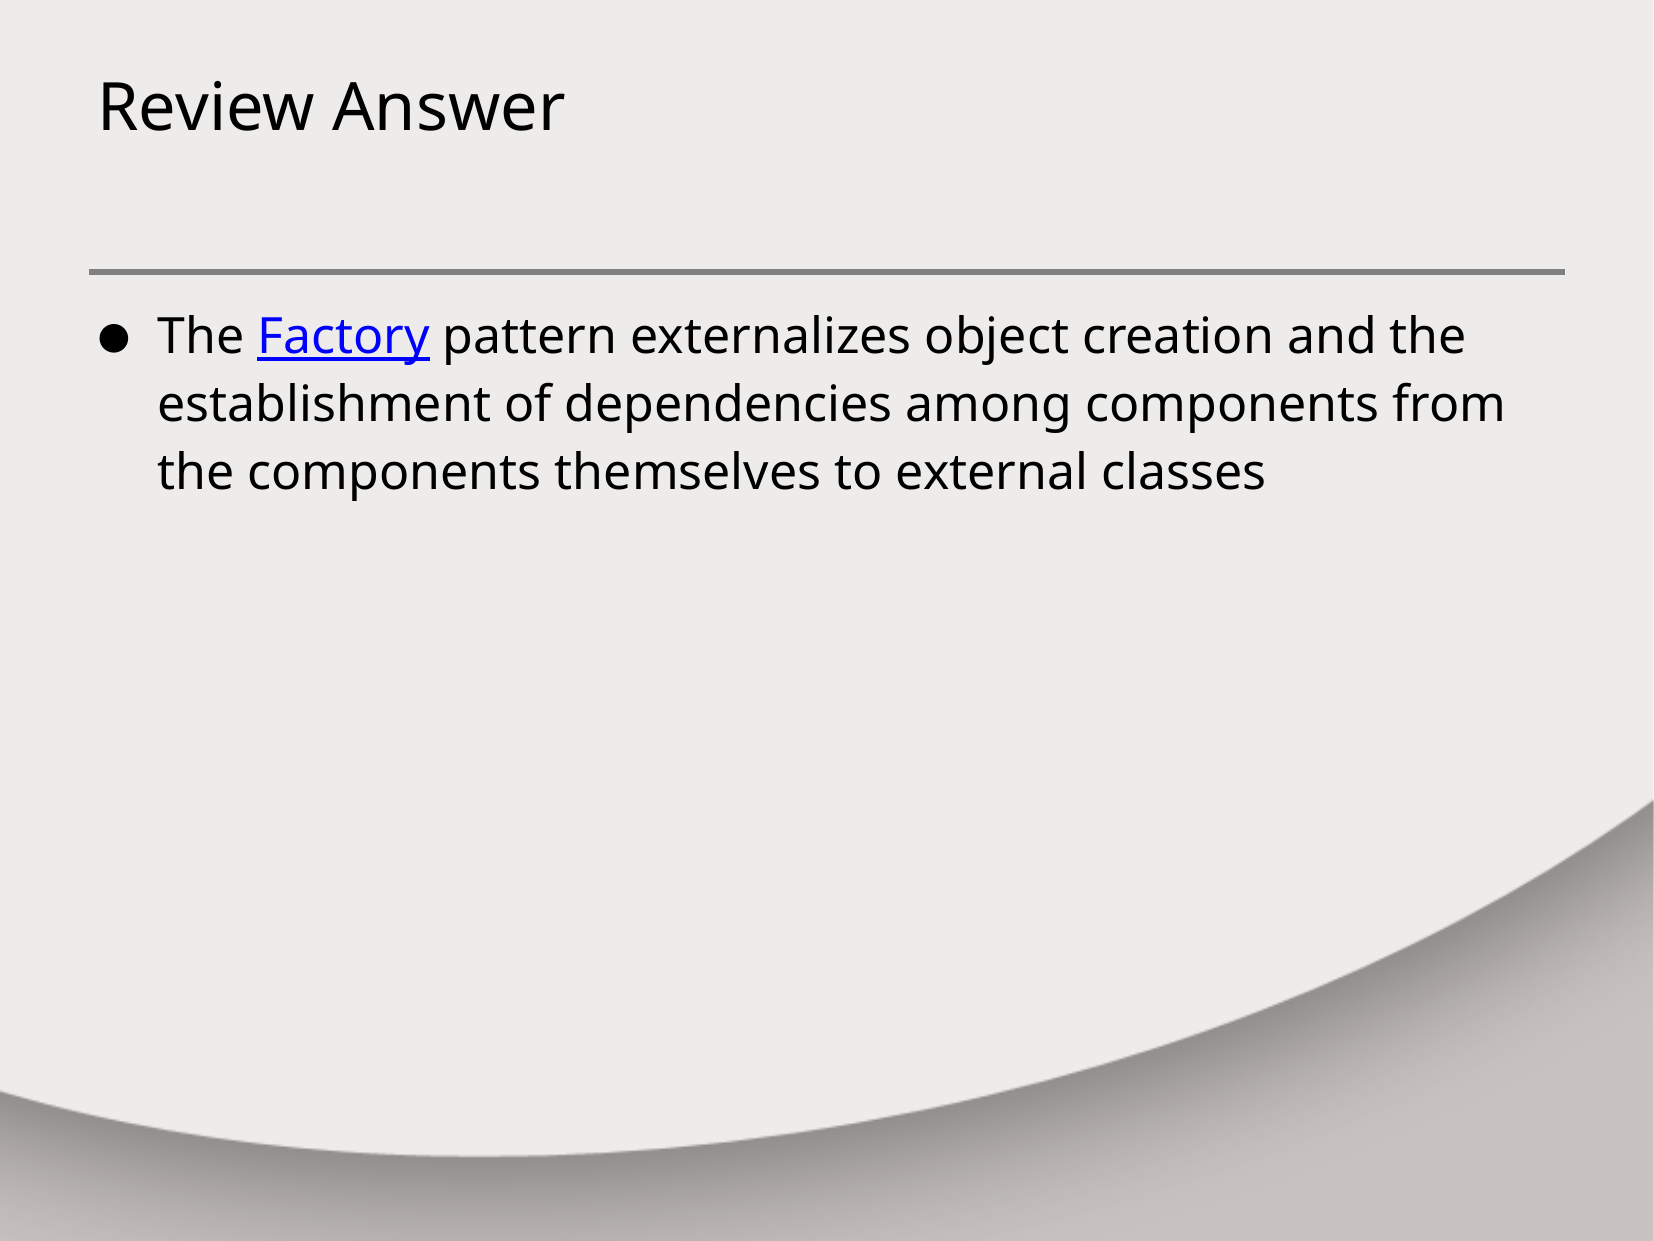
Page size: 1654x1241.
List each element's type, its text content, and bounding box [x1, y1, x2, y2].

list The Factory pattern externalizes object creation and the establishment of dependencies among components from the components themselves to external classes [97, 300, 1561, 1163]
picture [0, 0, 1654, 1241]
title Review Answer [97, 75, 1561, 226]
